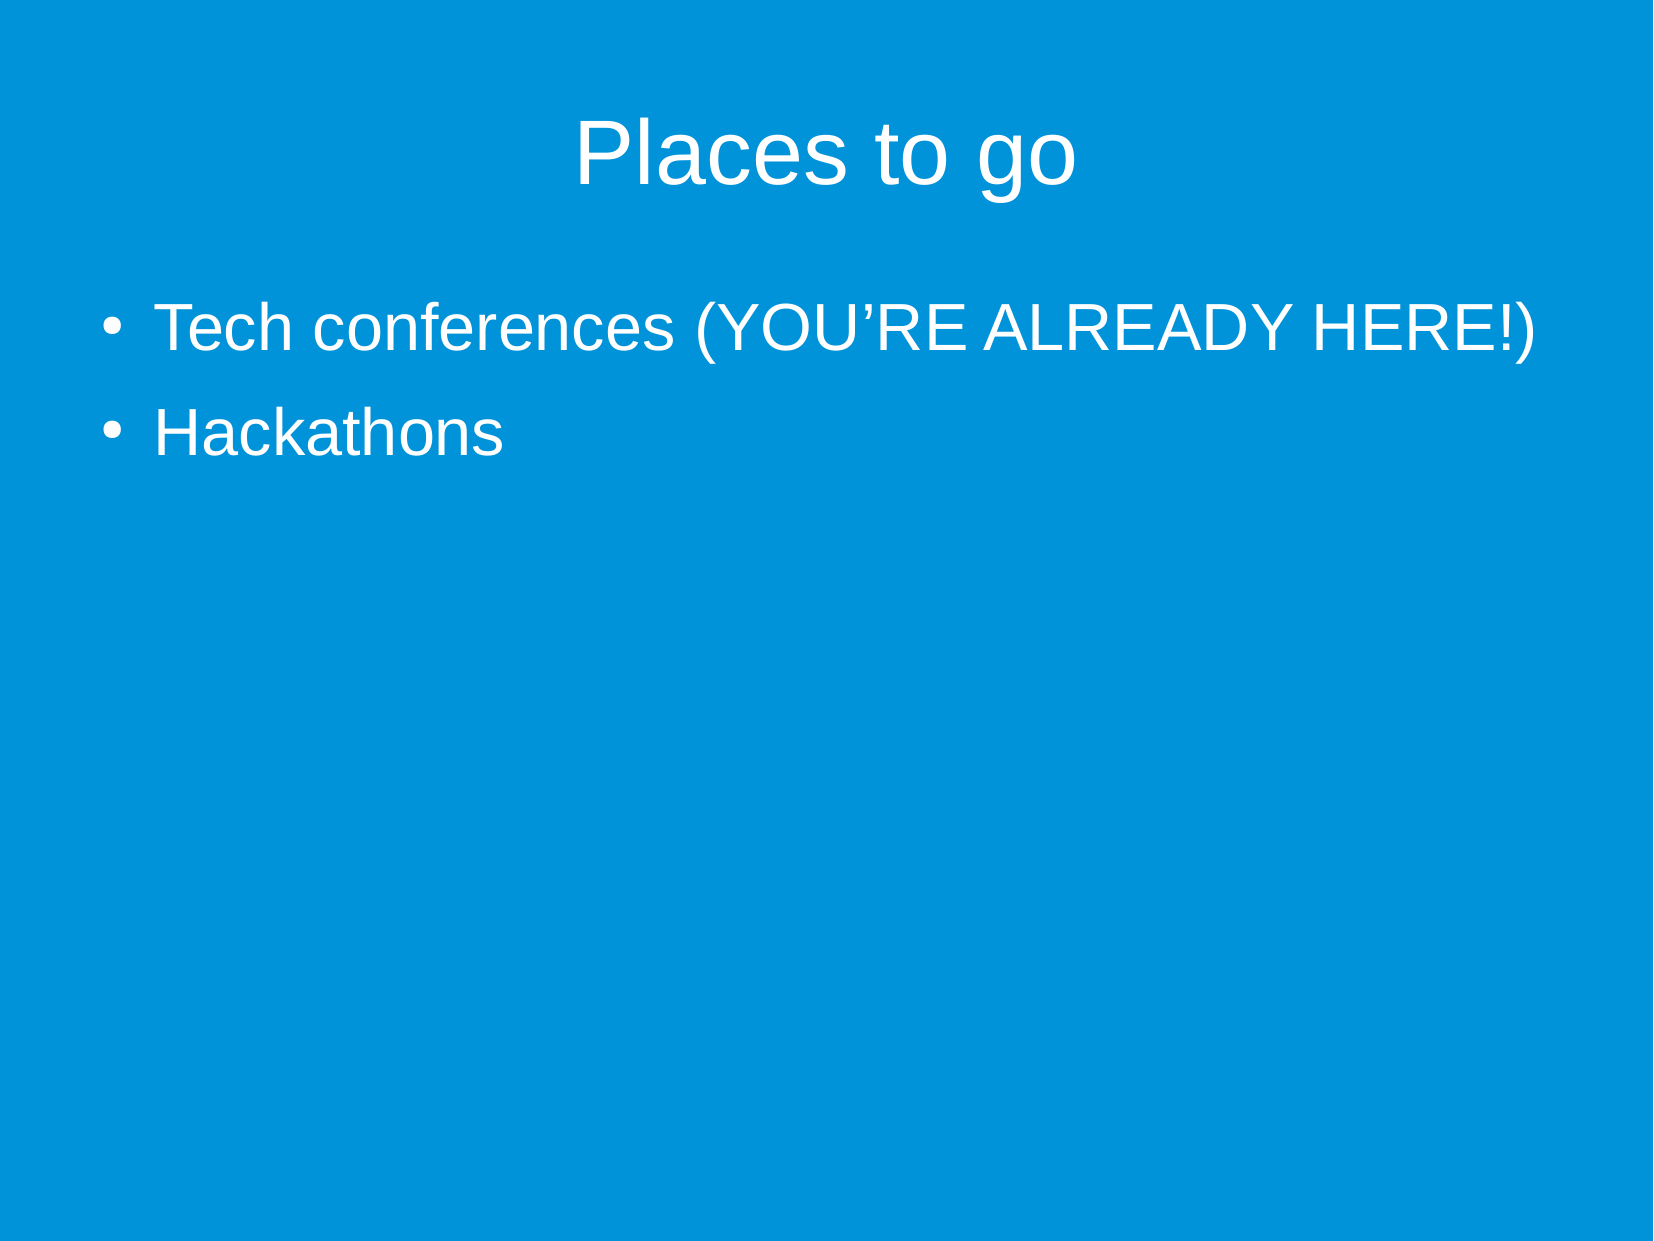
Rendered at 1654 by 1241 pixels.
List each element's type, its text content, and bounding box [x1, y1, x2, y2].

list Tech conferences (YOU’RE ALREADY HERE!) Hackathons [82, 290, 1571, 1010]
title Places to go [82, 49, 1571, 257]
